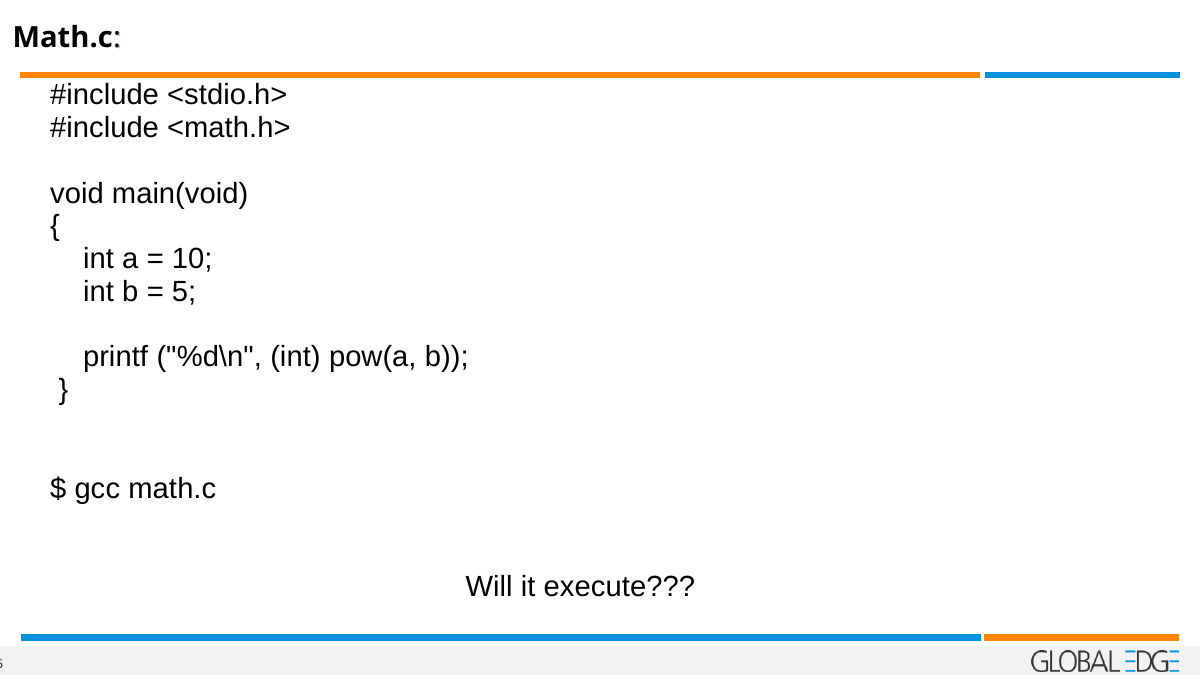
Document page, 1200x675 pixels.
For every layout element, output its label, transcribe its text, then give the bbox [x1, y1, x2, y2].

picture [1031, 650, 1179, 672]
title Math.c: [12, 9, 1088, 63]
text_box #include <stdio.h> #include <math.h> void main(void) { int a = 10; int b = 5; printf ("%d\n", (int) pow(a, b)); } $ gcc math.c Will it execute??? [35, 70, 1134, 653]
